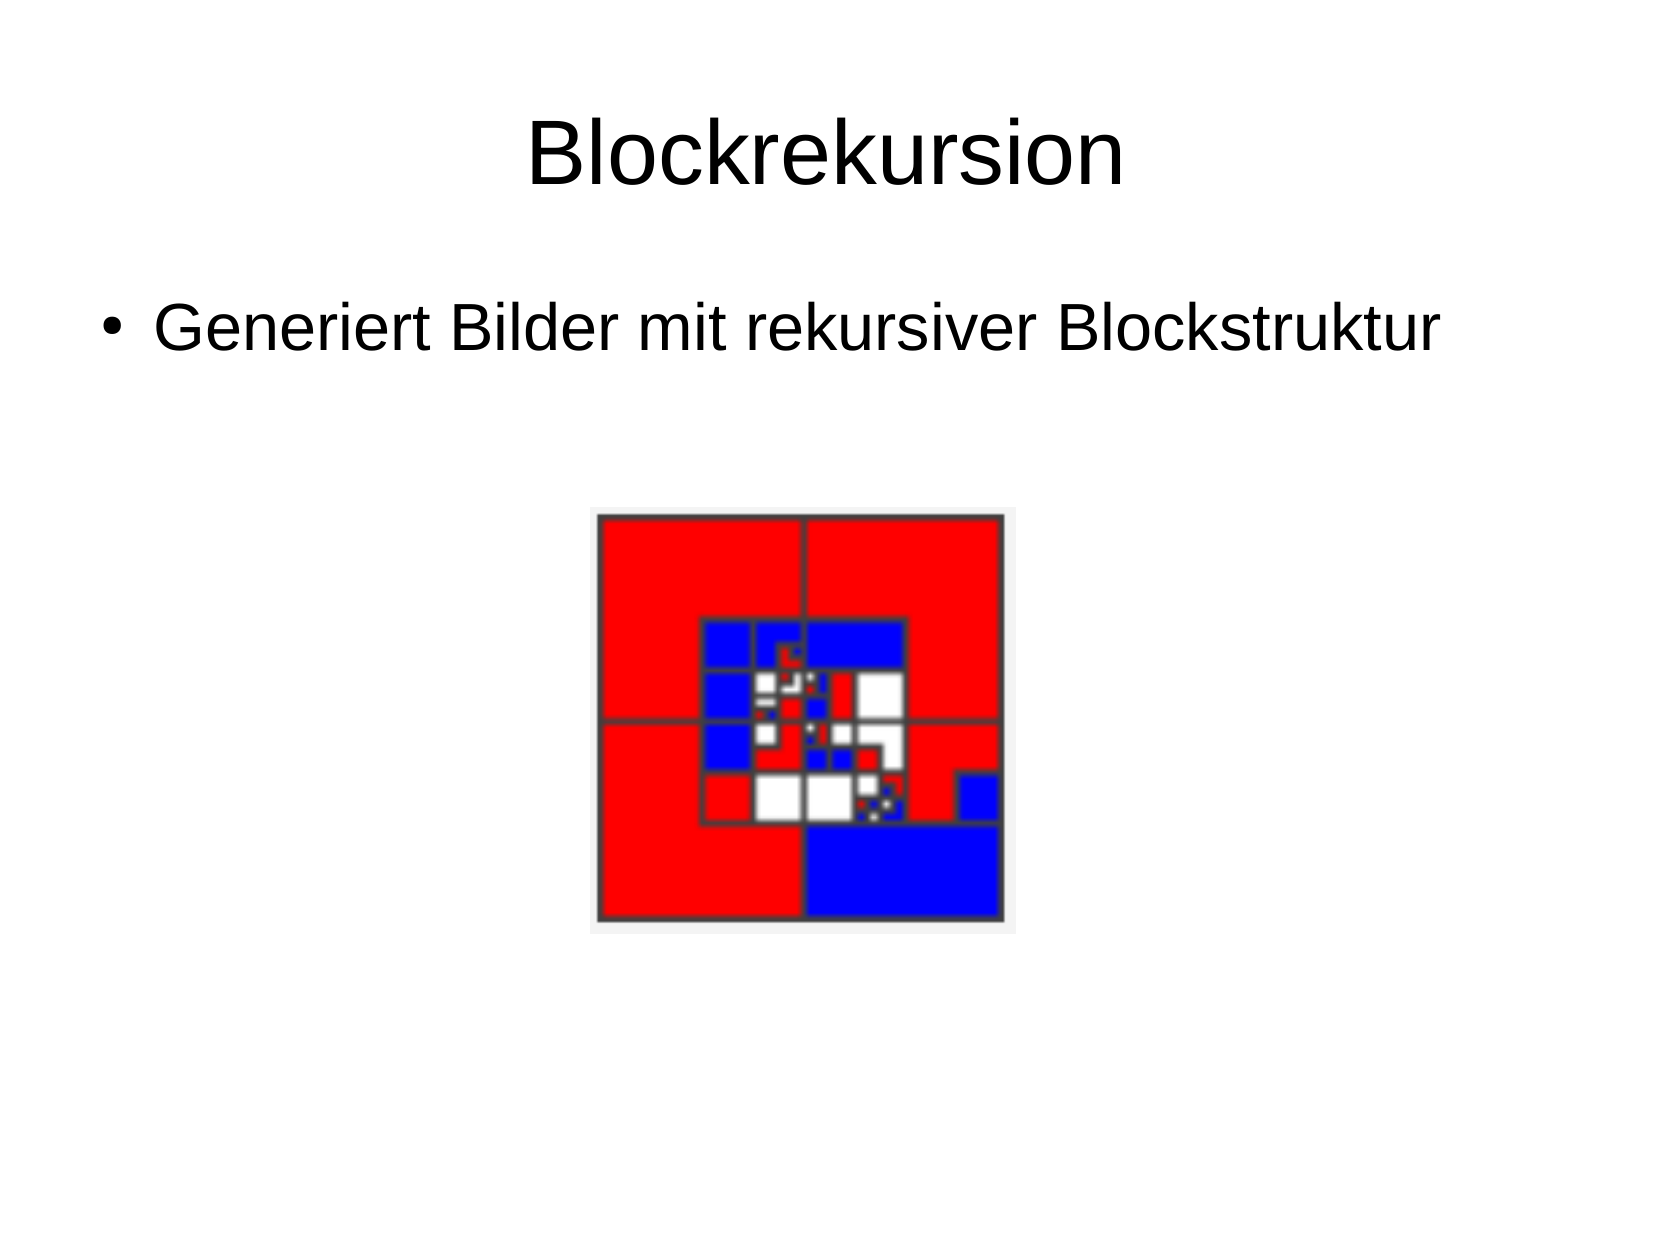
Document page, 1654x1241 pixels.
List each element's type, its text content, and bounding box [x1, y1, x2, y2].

list Generiert Bilder mit rekursiver Blockstruktur [82, 290, 1571, 634]
picture [590, 507, 1016, 934]
title Blockrekursion [82, 49, 1571, 257]
